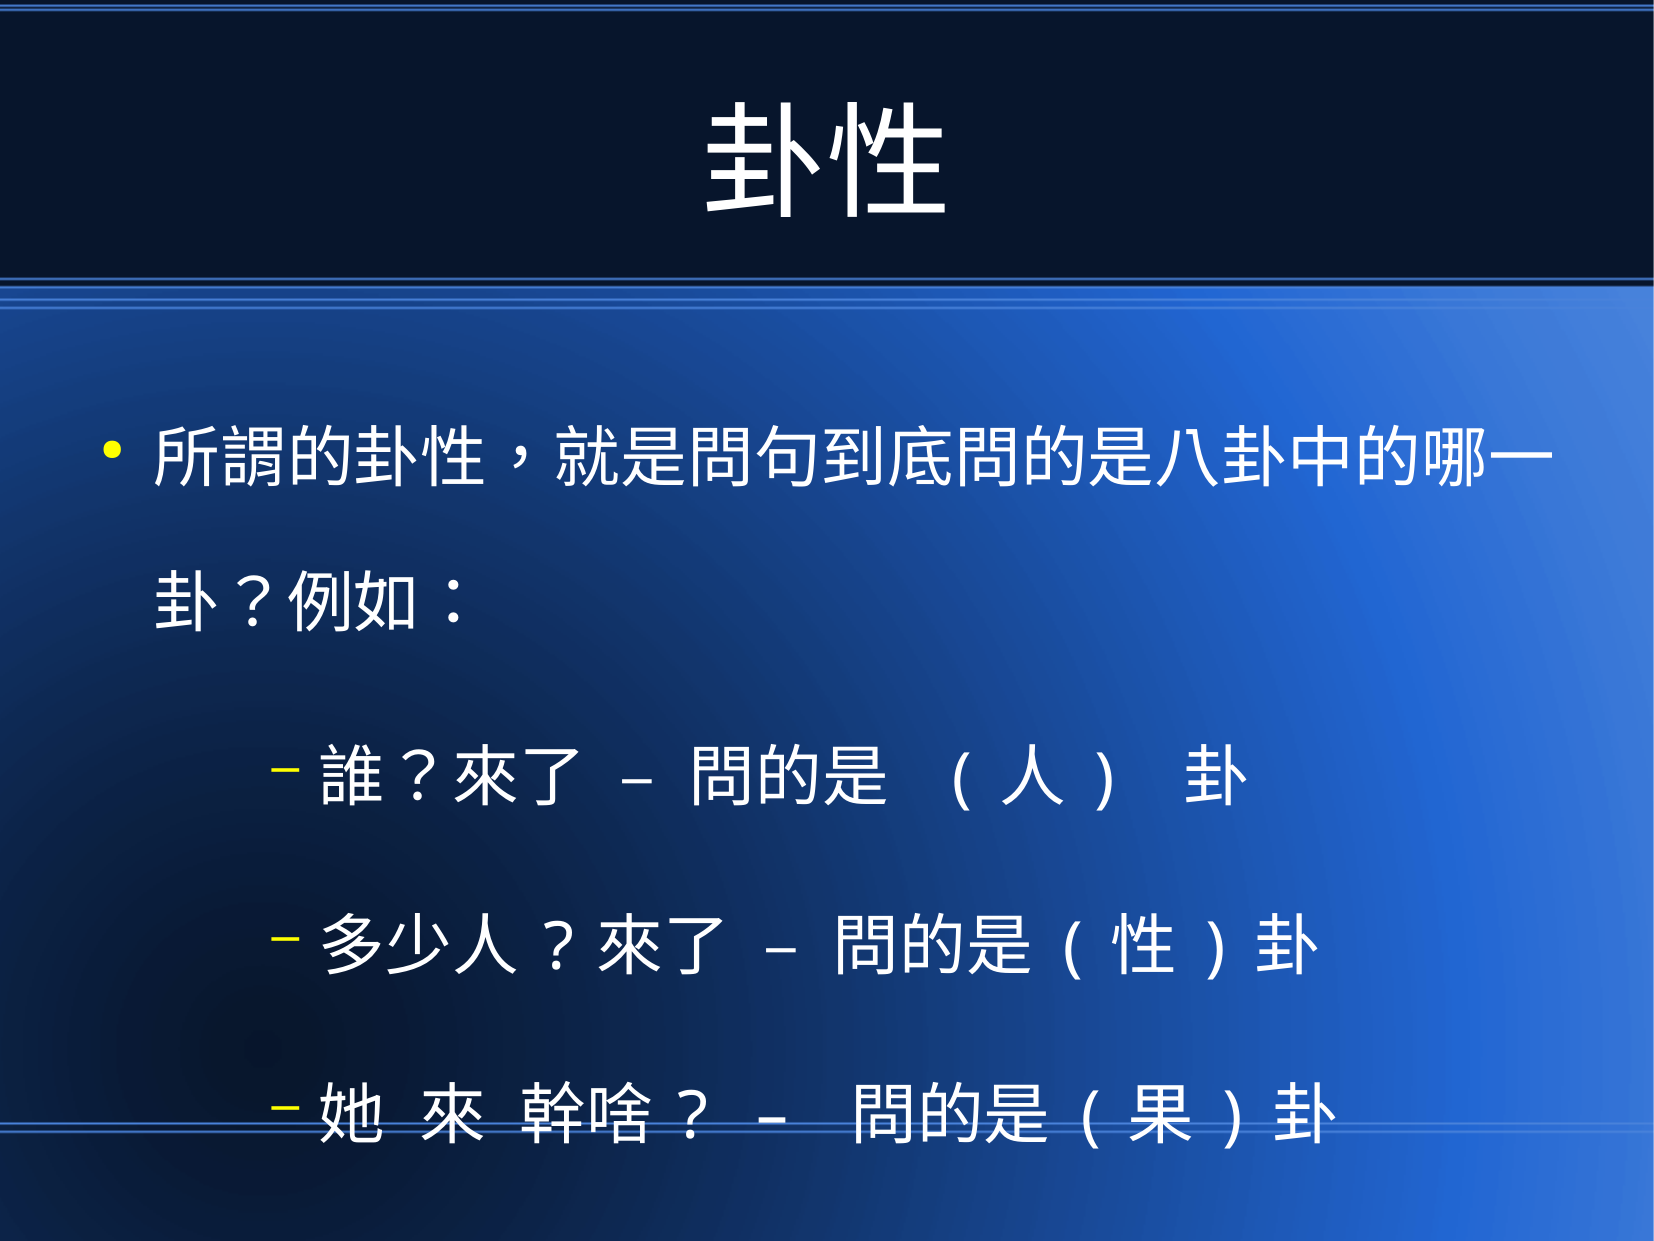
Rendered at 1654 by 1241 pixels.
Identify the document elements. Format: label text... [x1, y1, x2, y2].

picture [0, 0, 1654, 1241]
list 所謂的卦性，就是問句到底問的是八卦中的哪一卦？例如： 誰？來了 – 問的是 (人) 卦 多少人?來了 – 問的是(性)卦 她 來 幹啥? – 問的是(果)卦 她 從哪裡? 來 – 問的是(地)卦 [82, 355, 1571, 1241]
title 卦性 [82, 49, 1571, 257]
